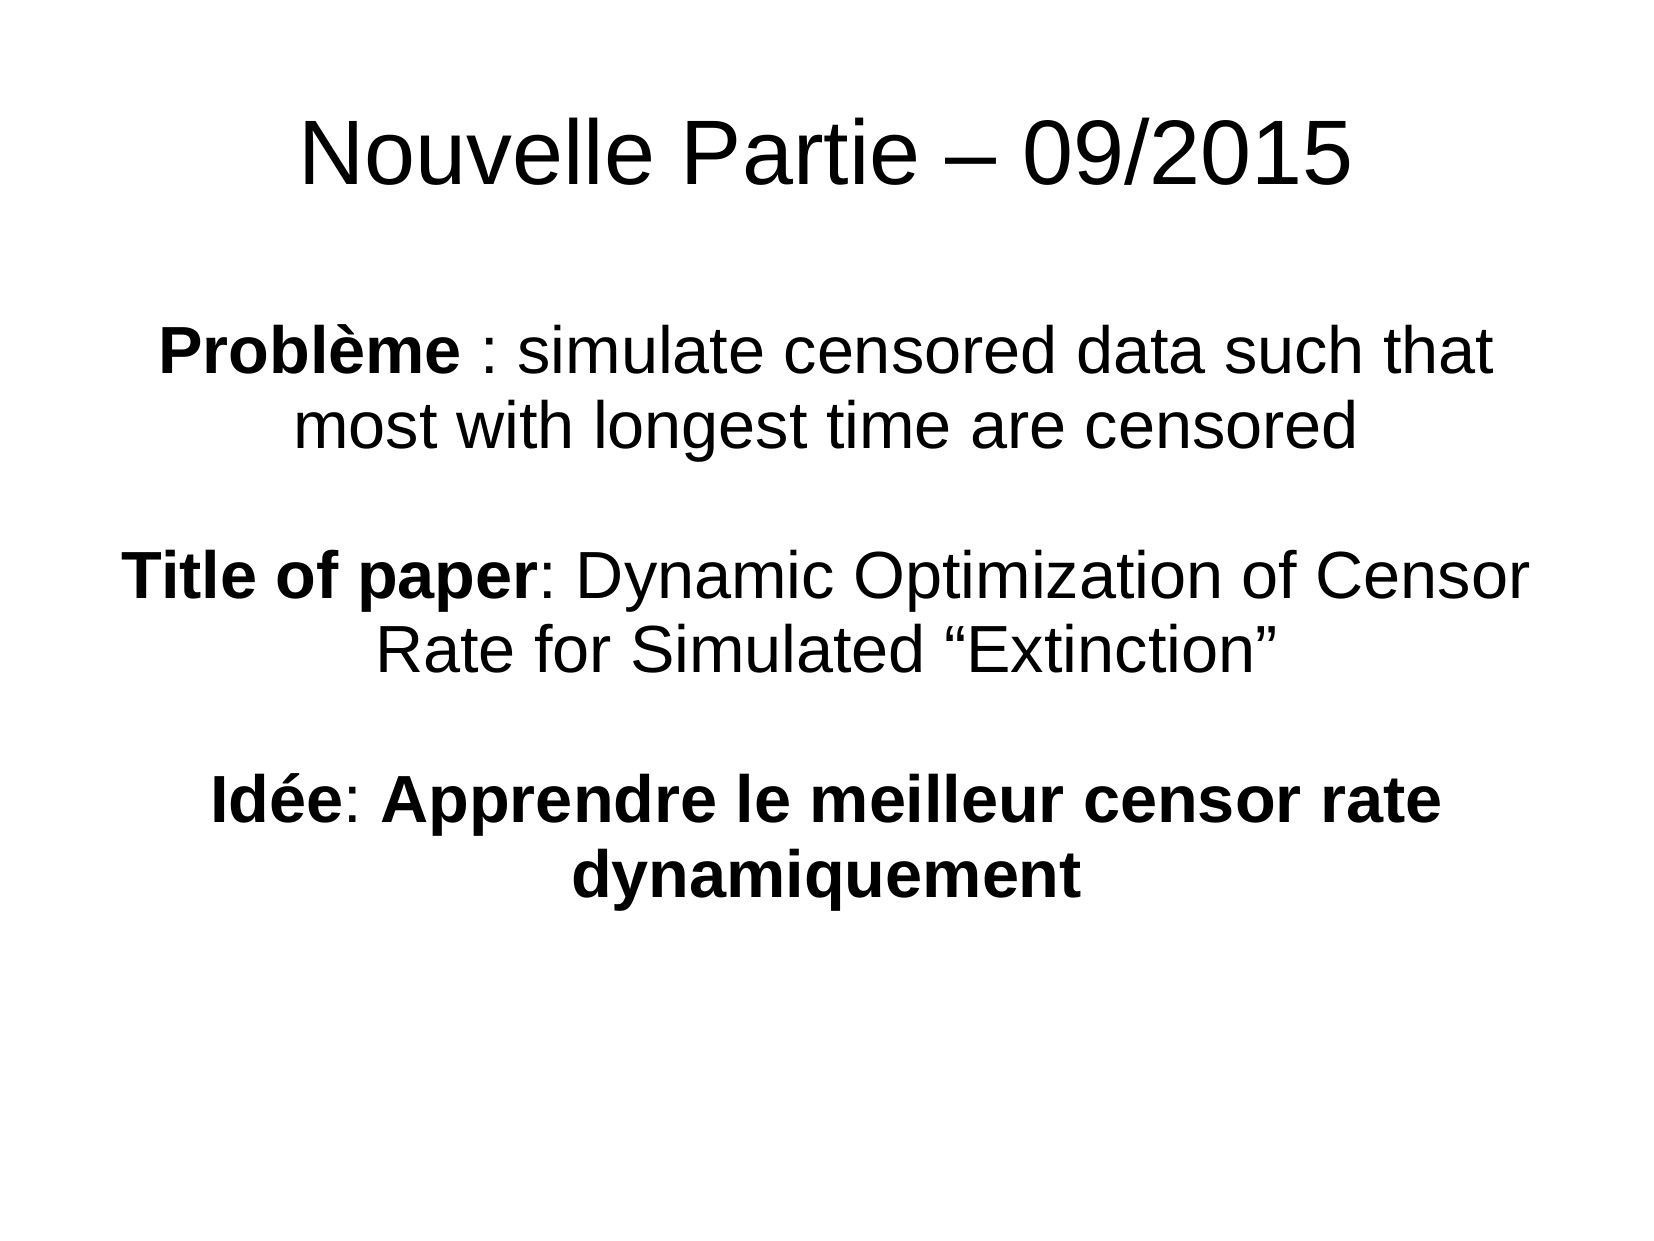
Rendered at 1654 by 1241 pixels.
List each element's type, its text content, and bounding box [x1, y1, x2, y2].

title Nouvelle Partie – 09/2015 [82, 49, 1571, 257]
subtitle Problème : simulate censored data such that most with longest time are censored Title of paper: Dynamic Optimization of Censor Rate for Simulated “Extinction” Idée: Apprendre le meilleur censor rate dynamiquement [82, 290, 1571, 1010]
